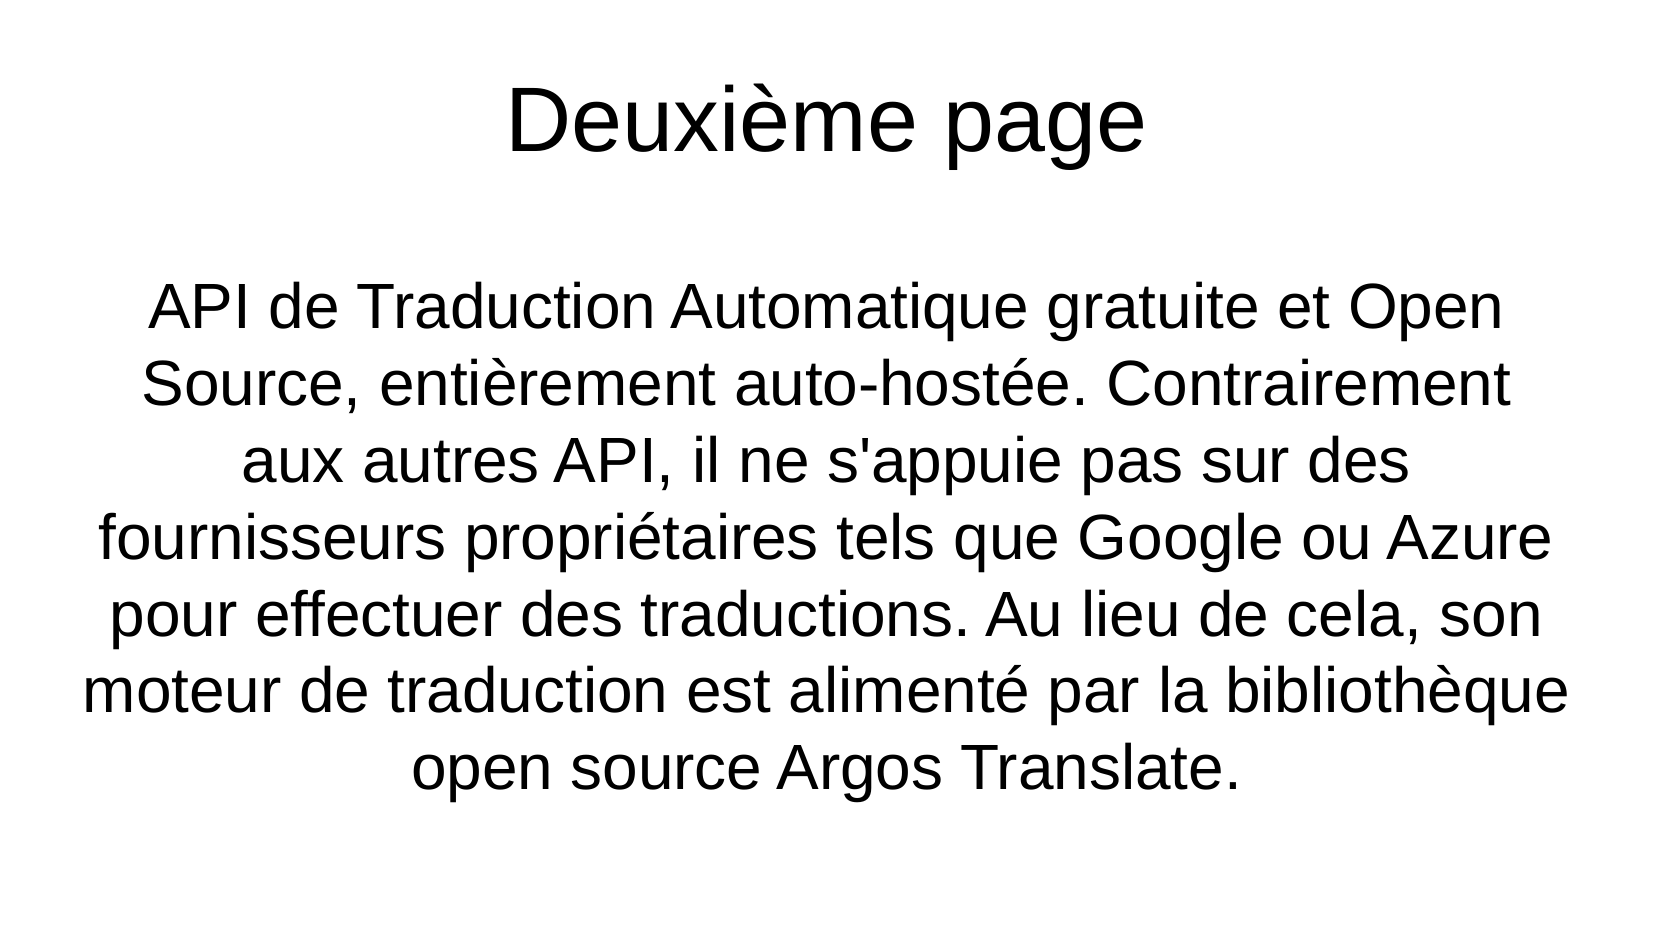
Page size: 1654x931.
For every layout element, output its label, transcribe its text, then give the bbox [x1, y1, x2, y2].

list API de Traduction Automatique gratuite et Open Source, entièrement auto-hostée. Contrairement aux autres API, il ne s'appuie pas sur des fournisseurs propriétaires tels que Google ou Azure pour effectuer des traductions. Au lieu de cela, son moteur de traduction est alimenté par la bibliothèque open source Argos Translate. [82, 264, 1571, 805]
title Deuxième page [82, 37, 1571, 193]
